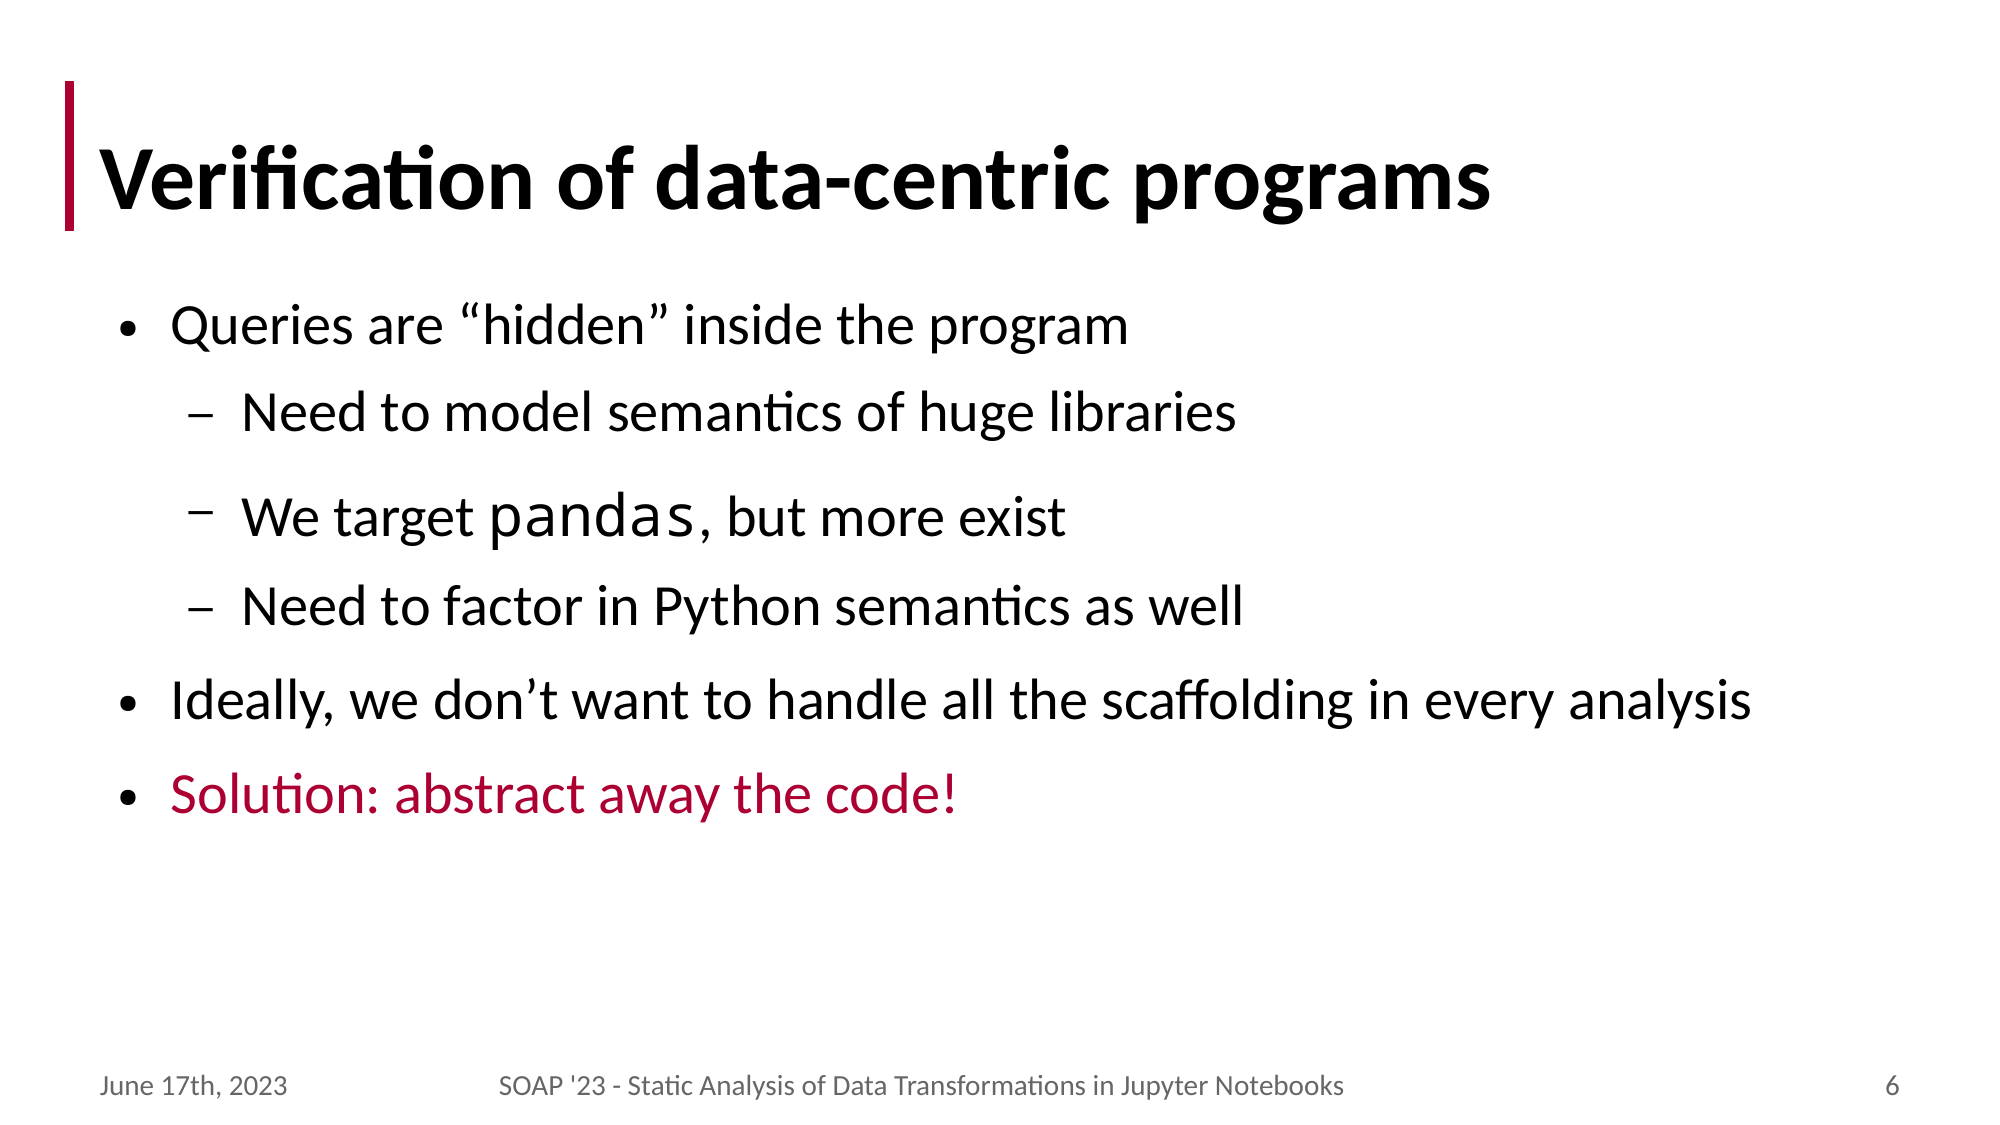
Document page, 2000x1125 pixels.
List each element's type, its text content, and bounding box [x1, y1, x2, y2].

list Queries are “hidden” inside the program Need to model semantics of huge libraries We target pandas, but more exist Need to factor in Python semantics as well Ideally, we don’t want to handle all the scaffolding in every analysis Solution: abstract away the code! [99, 300, 1900, 1027]
title Verification of data-centric programs [99, 44, 1900, 233]
